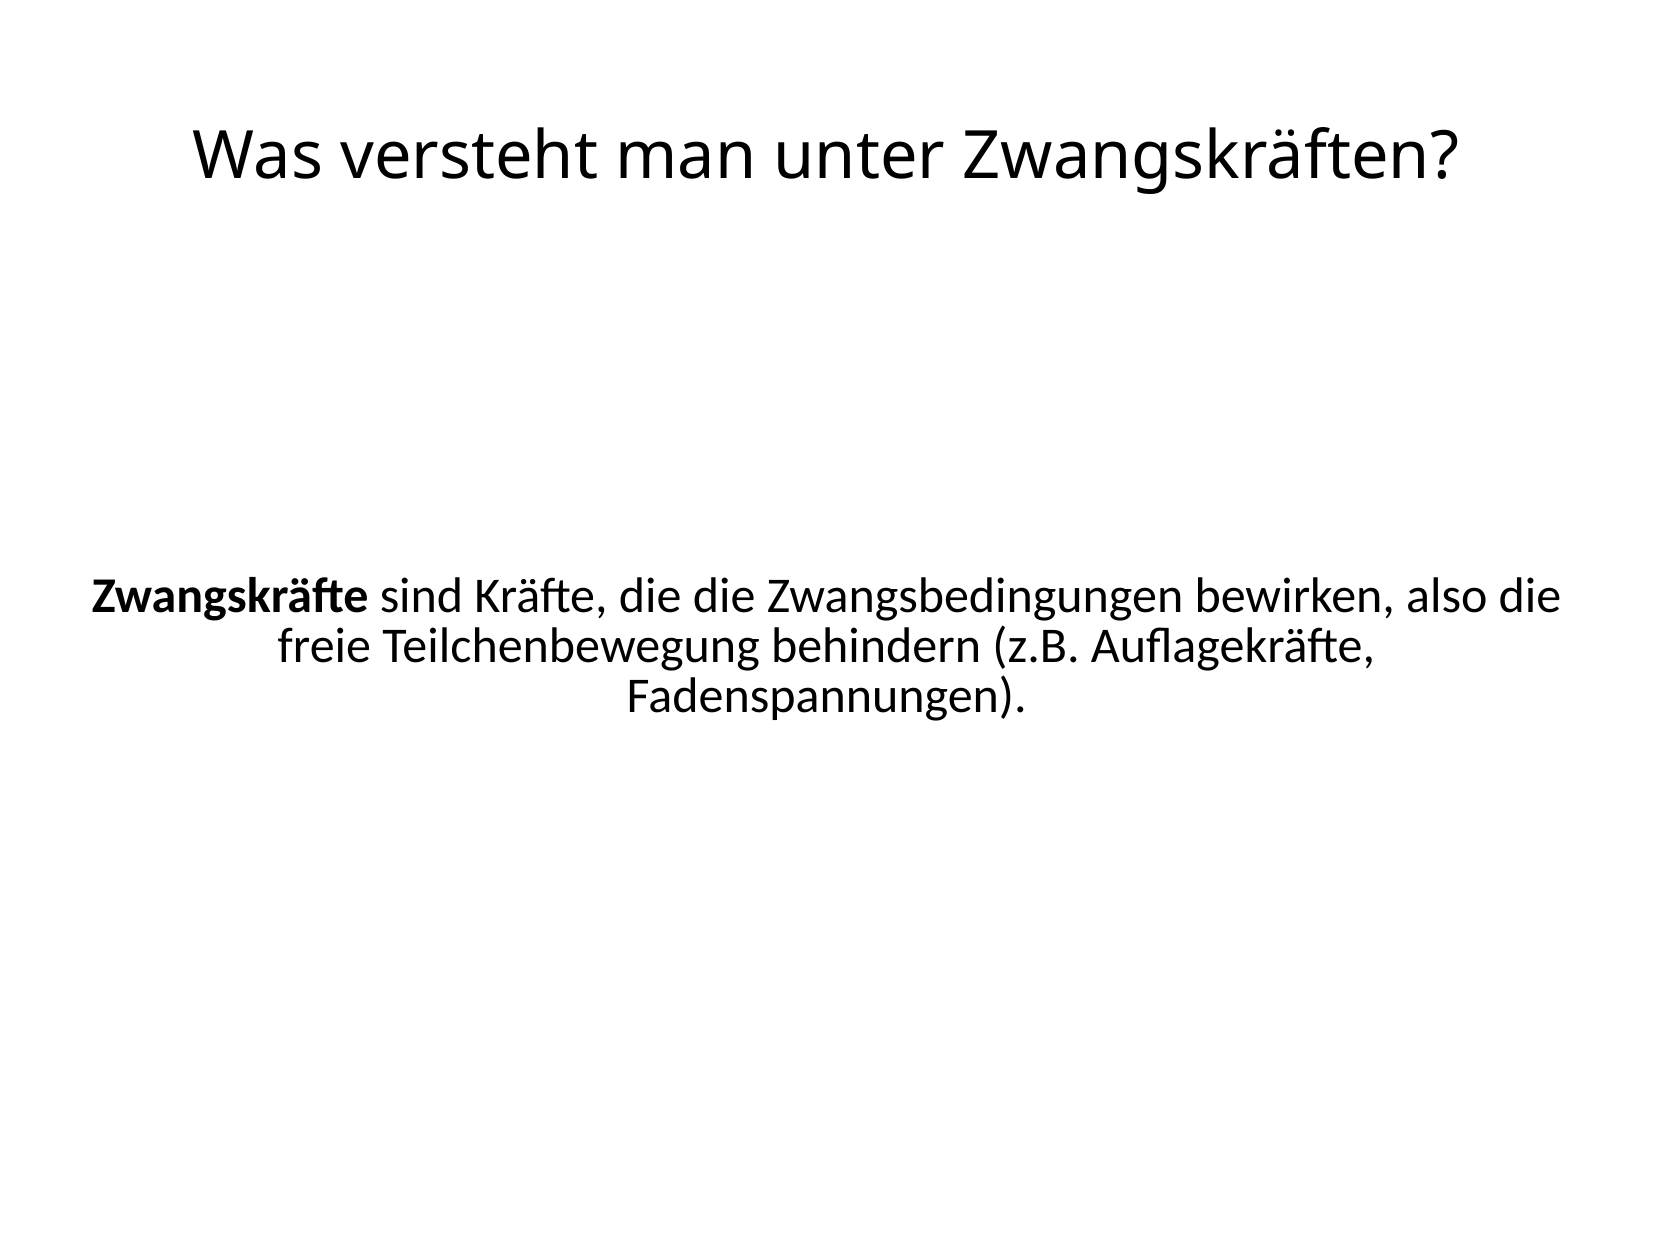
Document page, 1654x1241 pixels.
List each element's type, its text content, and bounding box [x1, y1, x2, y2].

title Was versteht man unter Zwangskräften? [82, 49, 1571, 257]
subtitle Zwangskräfte sind Kräfte, die die Zwangsbedingungen bewirken, also die freie Teilchenbewegung behindern (z.B. Auflagekräfte, Fadenspannungen). [82, 290, 1571, 1010]
